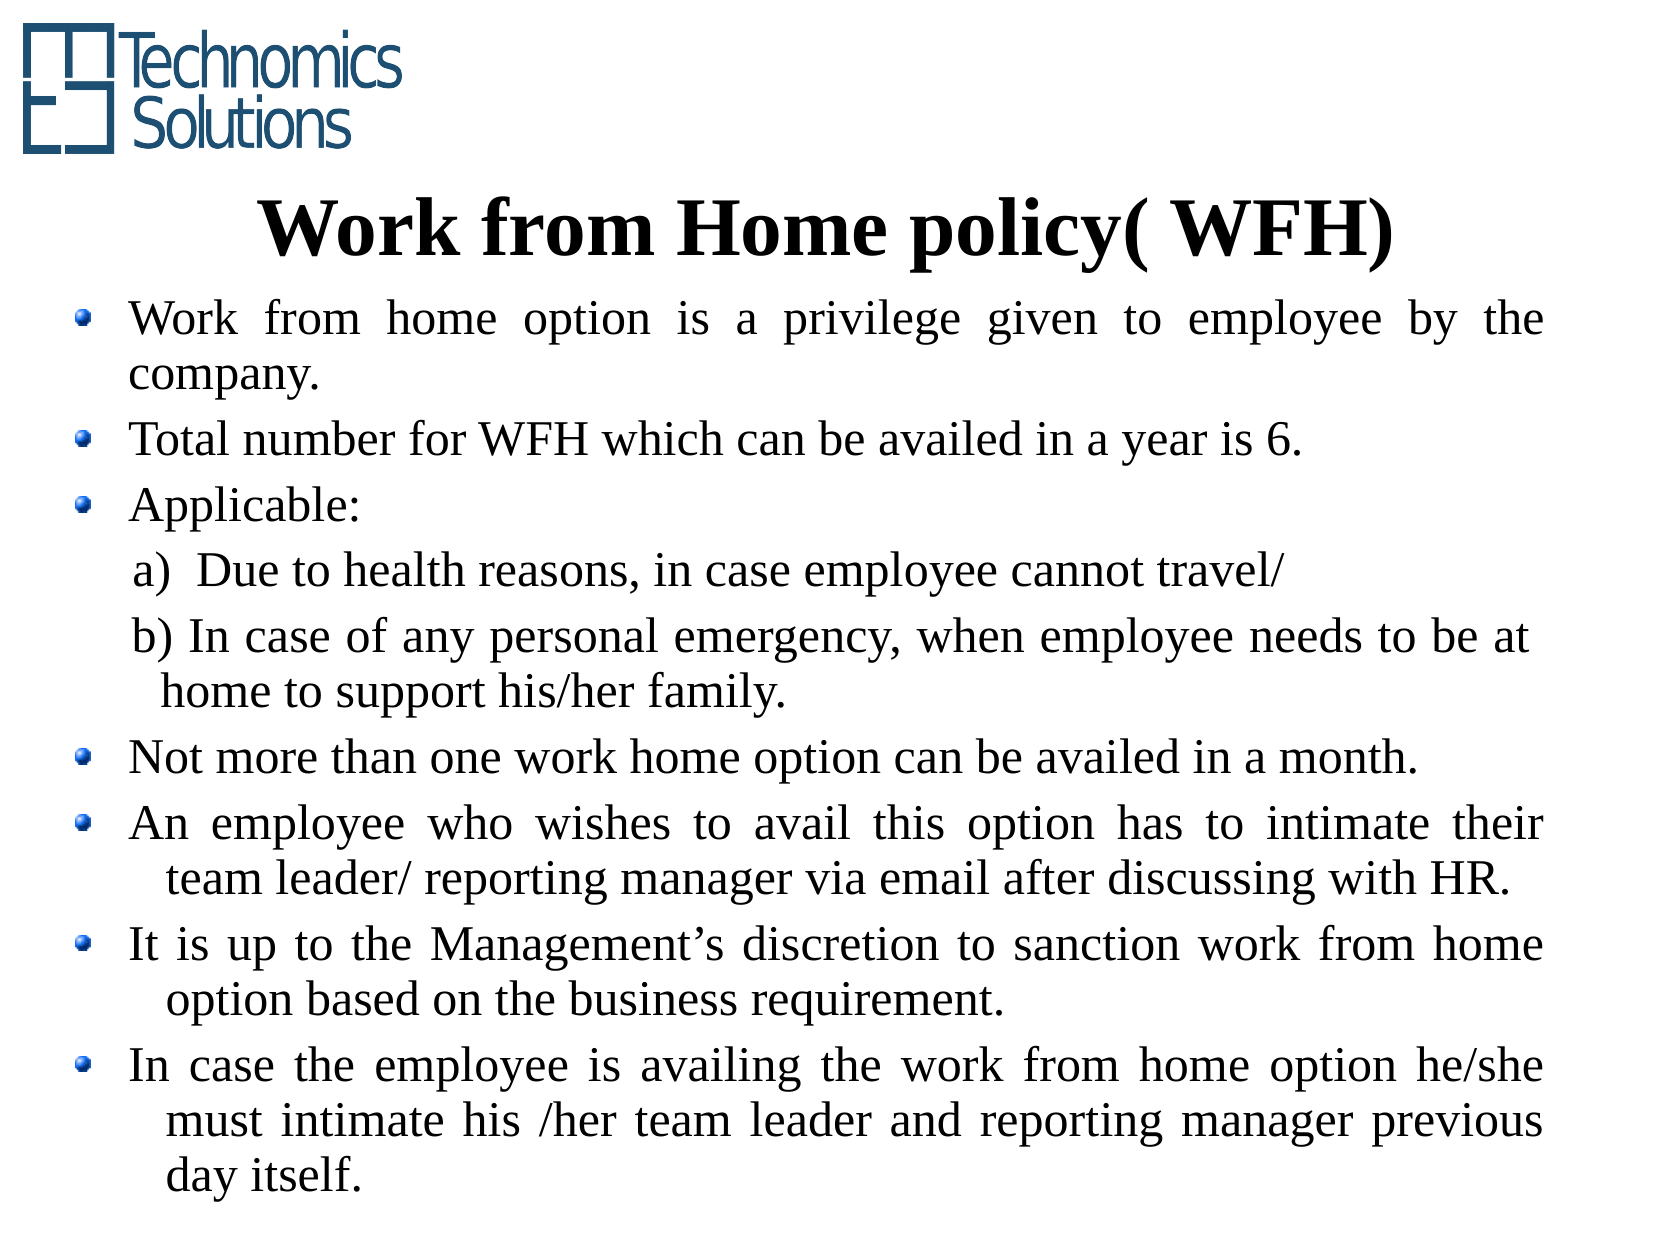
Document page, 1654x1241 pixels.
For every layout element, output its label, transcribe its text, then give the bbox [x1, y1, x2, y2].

list Work from home option is a privilege given to employee by the company. Total number for WFH which can be availed in a year is 6. Applicable: a) Due to health reasons, in case employee cannot travel/ b) In case of any personal emergency, when employee needs to be at home to support his/her family. Not more than one work home option can be availed in a month. An employee who wishes to avail this option has to intimate their team leader/ reporting manager via email after discussing with HR. It is up to the Management’s discretion to sanction work from home option based on the business requirement. In case the employee is availing the work from home option he/she must intimate his /her team leader and reporting manager previous day itself. [57, 290, 1546, 1241]
picture [23, 23, 402, 154]
title Work from Home policy( WFH) [82, 123, 1571, 331]
